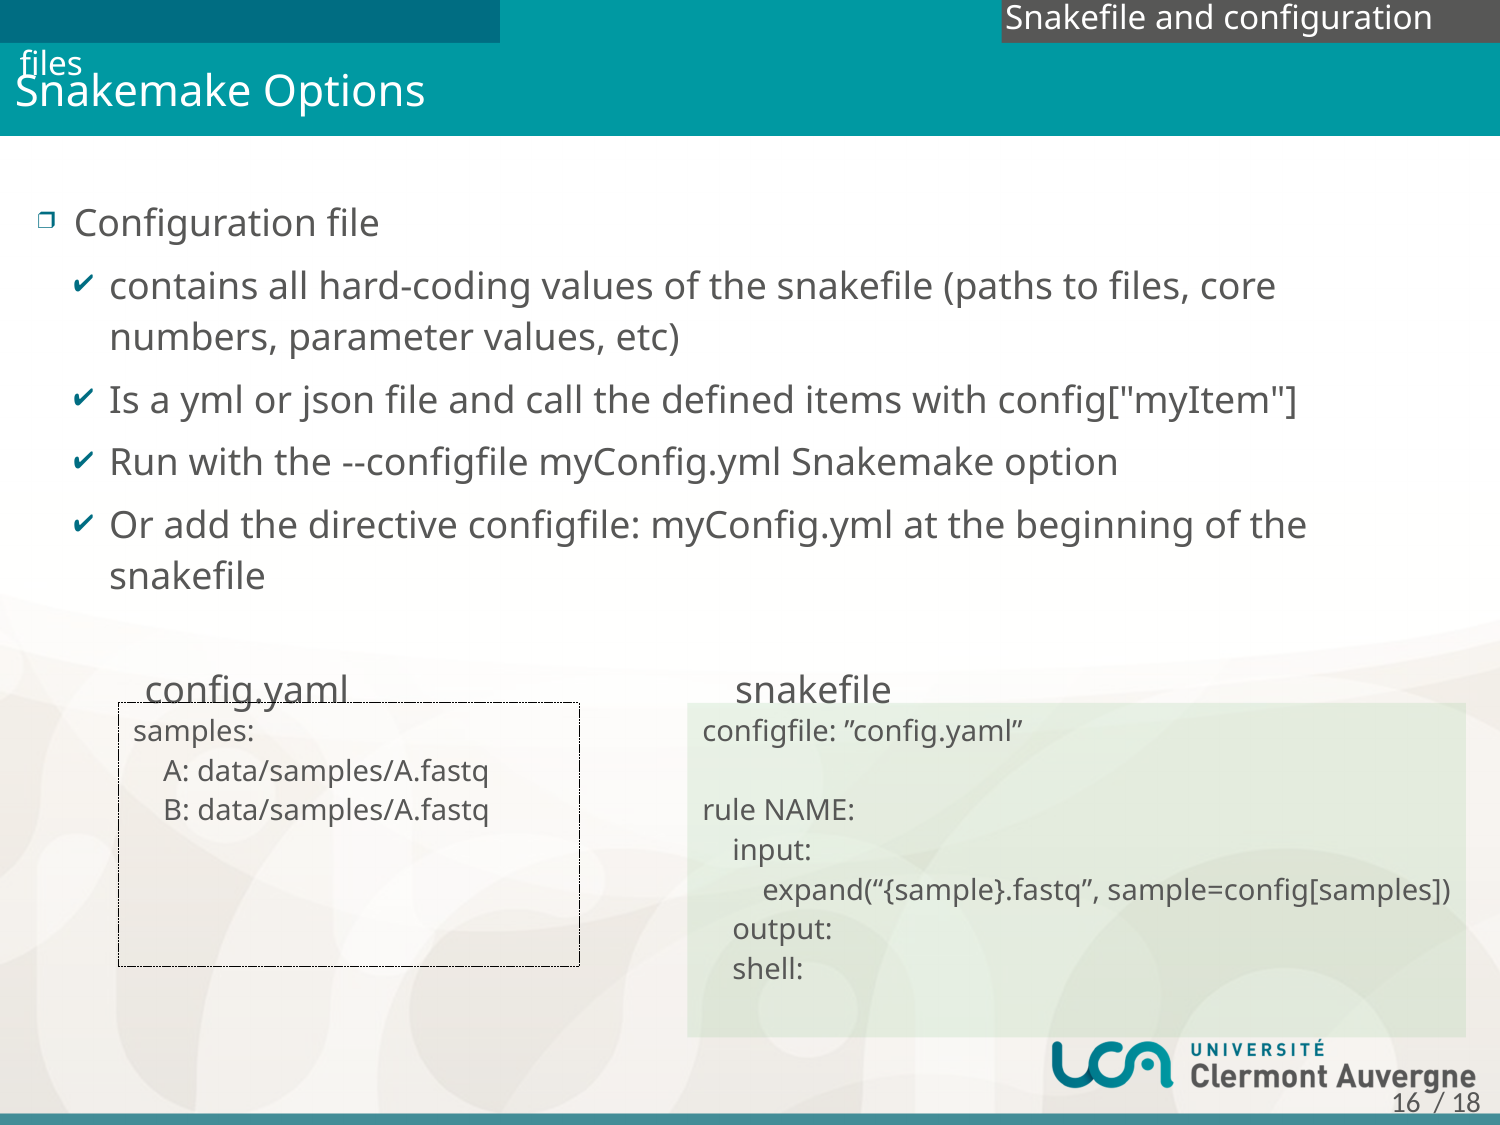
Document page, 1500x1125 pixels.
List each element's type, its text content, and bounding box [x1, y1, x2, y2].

text_box samples: A: data/samples/A.fastq B: data/samples/A.fastq [118, 702, 580, 967]
picture [0, 136, 1500, 1125]
text_box Snakemake Options [0, 42, 1500, 136]
text_box [0, 0, 4, 42]
text_box configfile: ”config.yaml” rule NAME: input: expand(“{sample}.fastq”, sample=config[samples]) output: shell: [687, 702, 1440, 1038]
text_box Configuration file contains all hard-coding values of the snakefile (paths to files, core numbers, parameter values, etc) Is a yml or json file and call the defined items with config["myItem"] Run with the --configfile myConfig.yml Snakemake option Or add the directive configfile: myConfig.yml at the beginning of the snakefile config.yaml snakefile [23, 188, 1465, 1088]
text_box Snakefile and configuration files [4, 0, 1500, 51]
